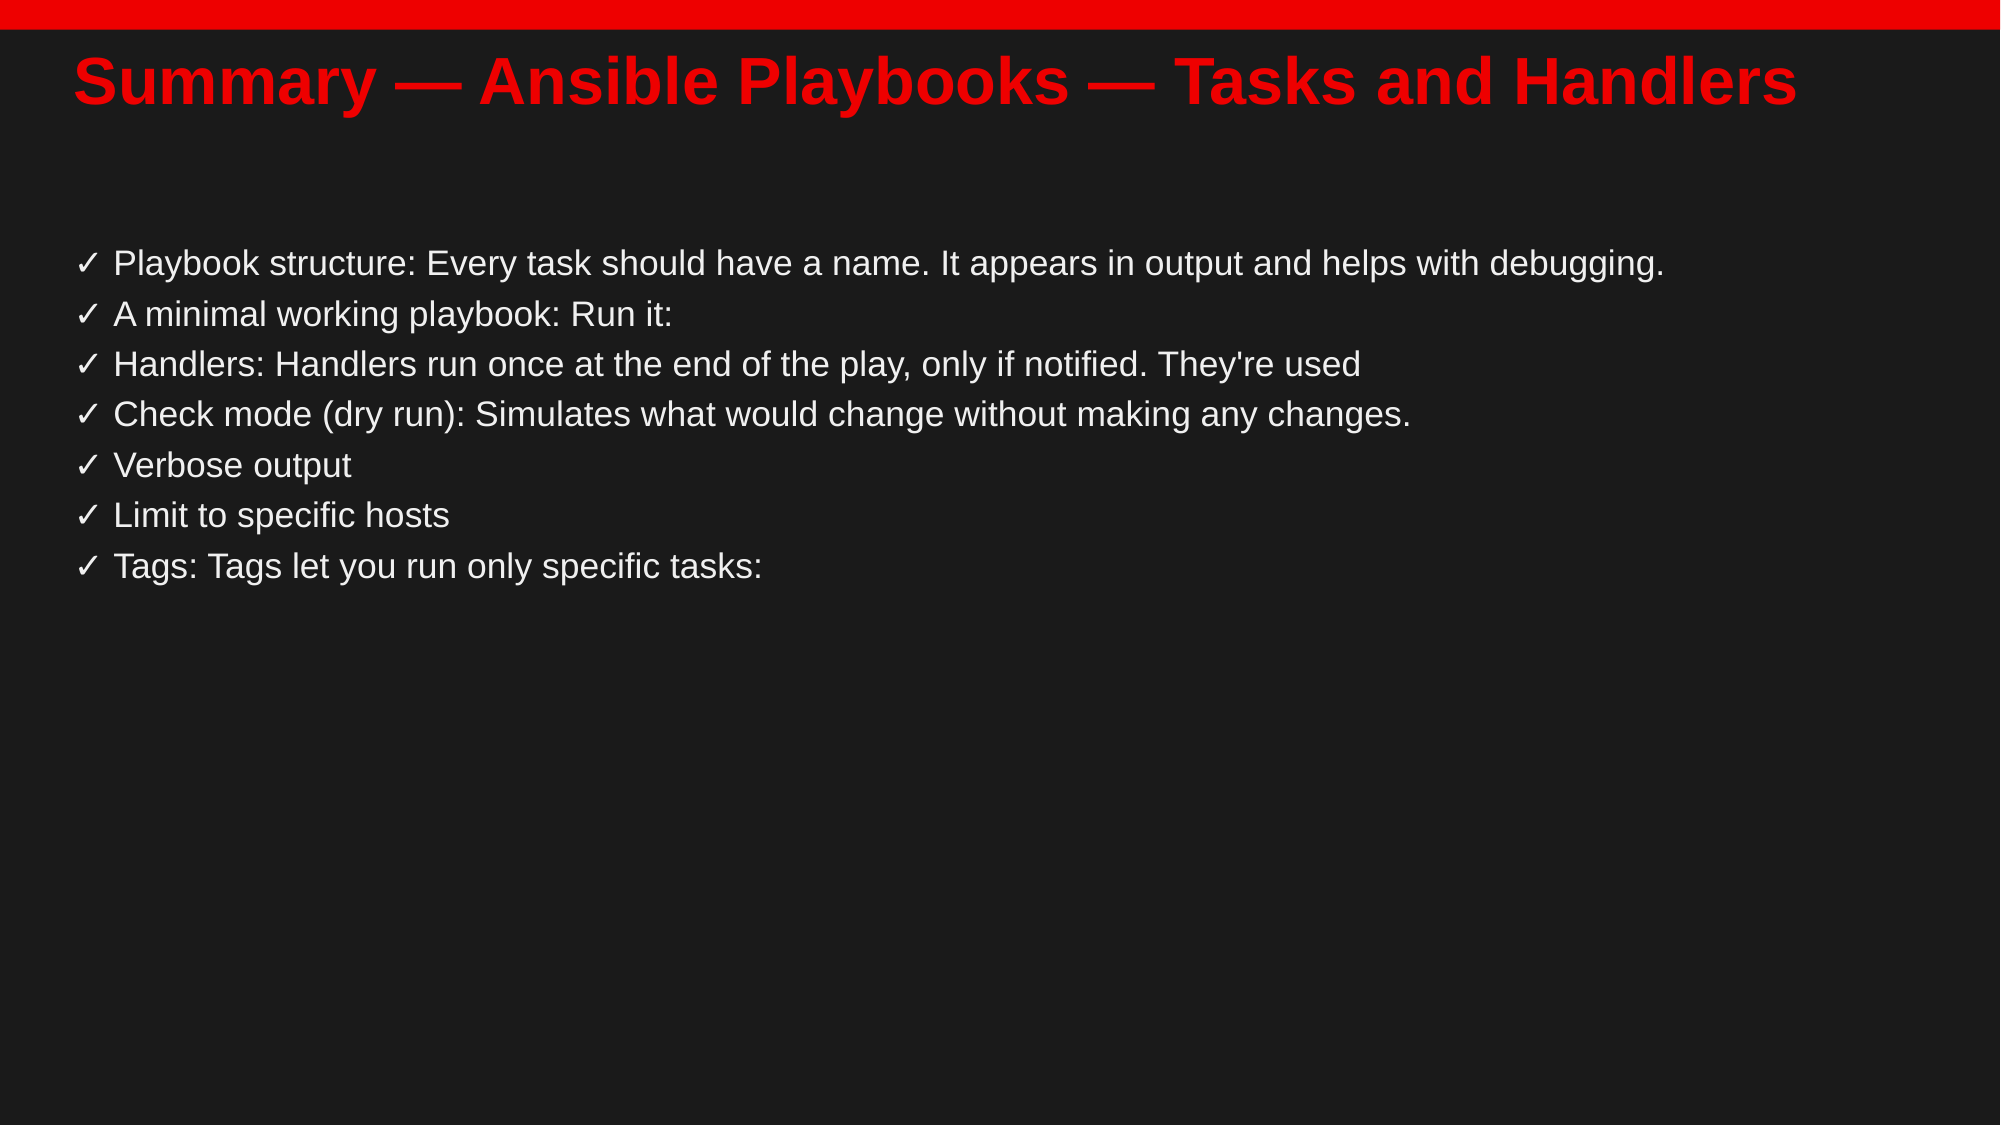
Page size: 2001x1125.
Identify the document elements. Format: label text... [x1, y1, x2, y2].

text_box ✓ Playbook structure: Every task should have a name. It appears in output and helps with debugging. ✓ A minimal working playbook: Run it: ✓ Handlers: Handlers run once at the end of the play, only if notified. They're used ✓ Check mode (dry run): Simulates what would change without making any changes. ✓ Verbose output ✓ Limit to specific hosts ✓ Tags: Tags let you run only specific tasks: [59, 236, 1942, 1037]
text_box [0, 0, 2001, 30]
text_box Summary — Ansible Playbooks — Tasks and Handlers [59, 36, 1942, 208]
